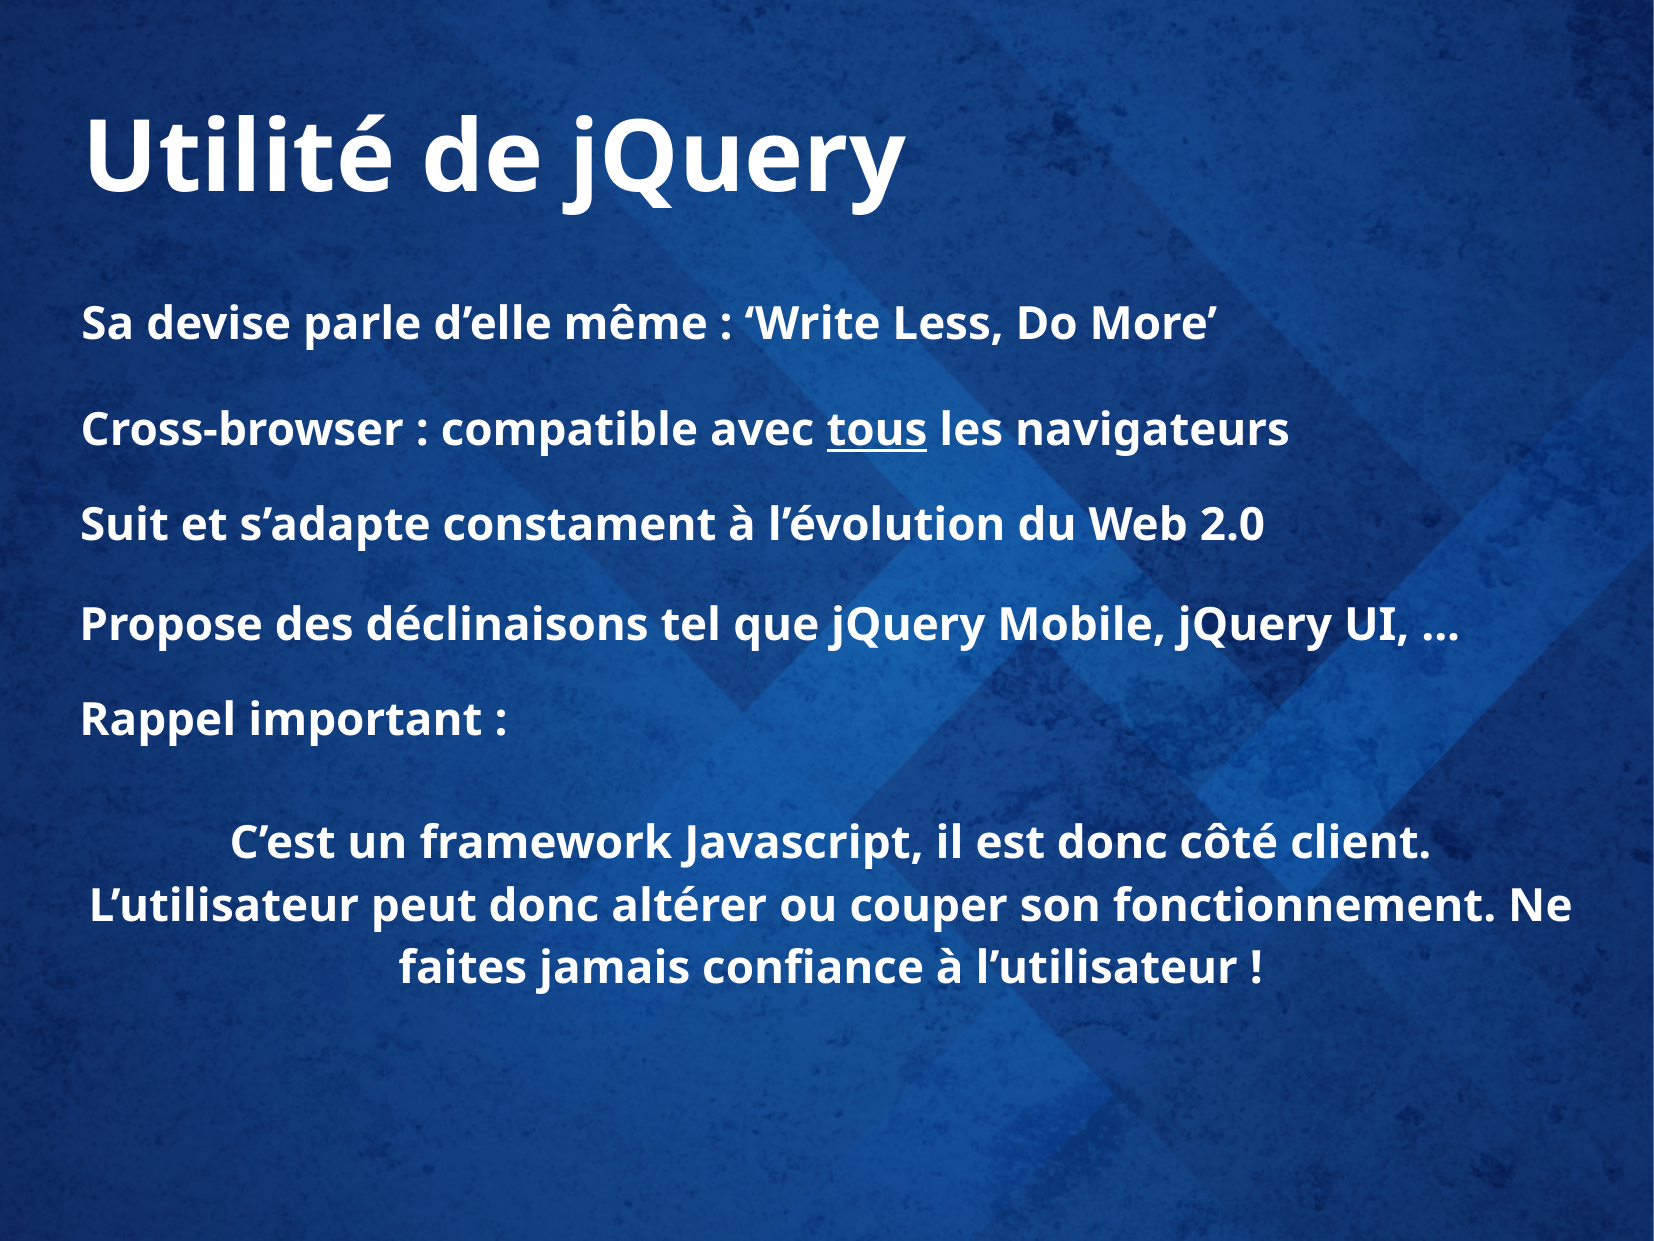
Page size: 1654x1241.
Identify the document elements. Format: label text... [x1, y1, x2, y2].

text_box Suit et s’adapte constament à l’évolution du Web 2.0 [80, 491, 1536, 556]
text_box Propose des déclinaisons tel que jQuery Mobile, jQuery UI, ... [79, 591, 1642, 674]
text_box Rappel important : [79, 686, 1535, 751]
text_box Sa devise parle d’elle même : ‘Write Less, Do More’ [81, 290, 1537, 355]
text_box Cross-browser : compatible avec tous les navigateurs [80, 396, 1536, 462]
text_box C’est un framework Javascript, il est donc côté client. L’utilisateur peut donc altérer ou couper son fonctionnement. Ne faites jamais confiance à l’utilisateur ! [78, 774, 1583, 1033]
picture [0, 0, 1654, 1241]
title Utilité de jQuery [82, 49, 1571, 257]
